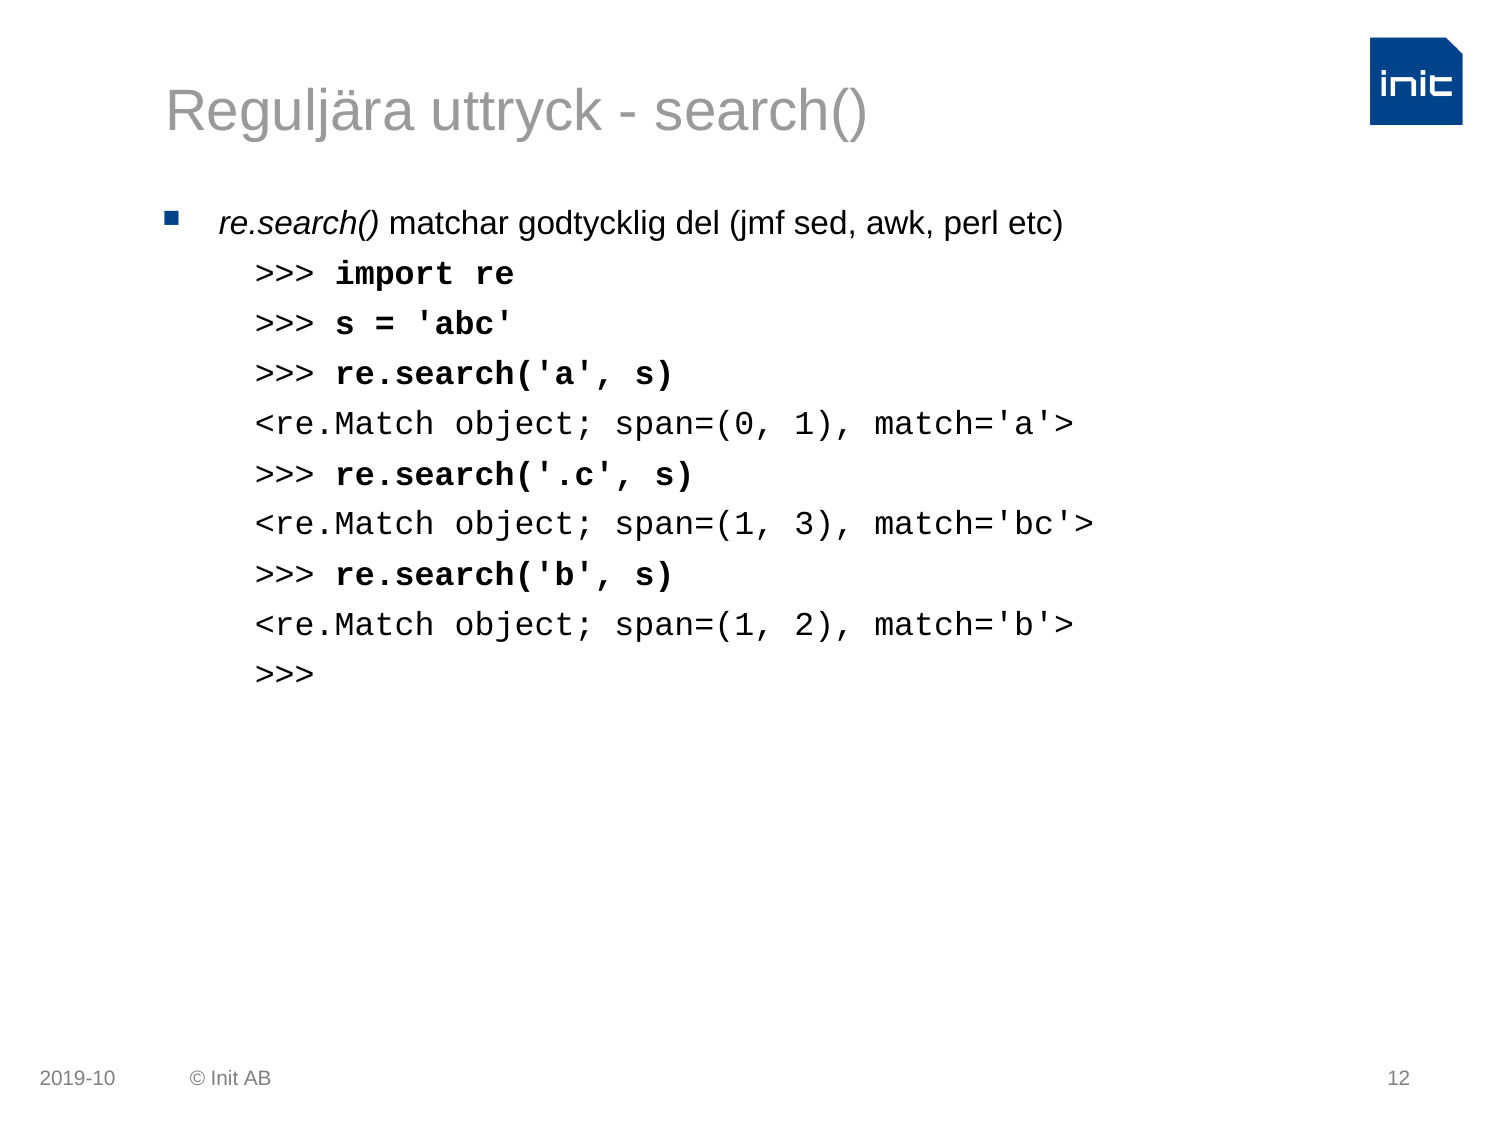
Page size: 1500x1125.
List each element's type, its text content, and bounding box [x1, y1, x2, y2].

text_box Reguljära uttryck - search() [150, 0, 1351, 151]
picture [1370, 37, 1463, 125]
text_box © Init AB [174, 1037, 1326, 1098]
text_box <nummer> [1350, 1037, 1426, 1098]
text_box re.search() matchar godtycklig del (jmf sed, awk, perl etc) >>> import re >>> s = 'abc' >>> re.search('a', s) <re.Match object; span=(0, 1), match='a'> >>> re.search('.c', s) <re.Match object; span=(1, 3), match='bc'> >>> re.search('b', s) <re.Match object; span=(1, 2), match='b'> >>> [150, 189, 1351, 963]
text_box 2019-10 [24, 1037, 151, 1098]
